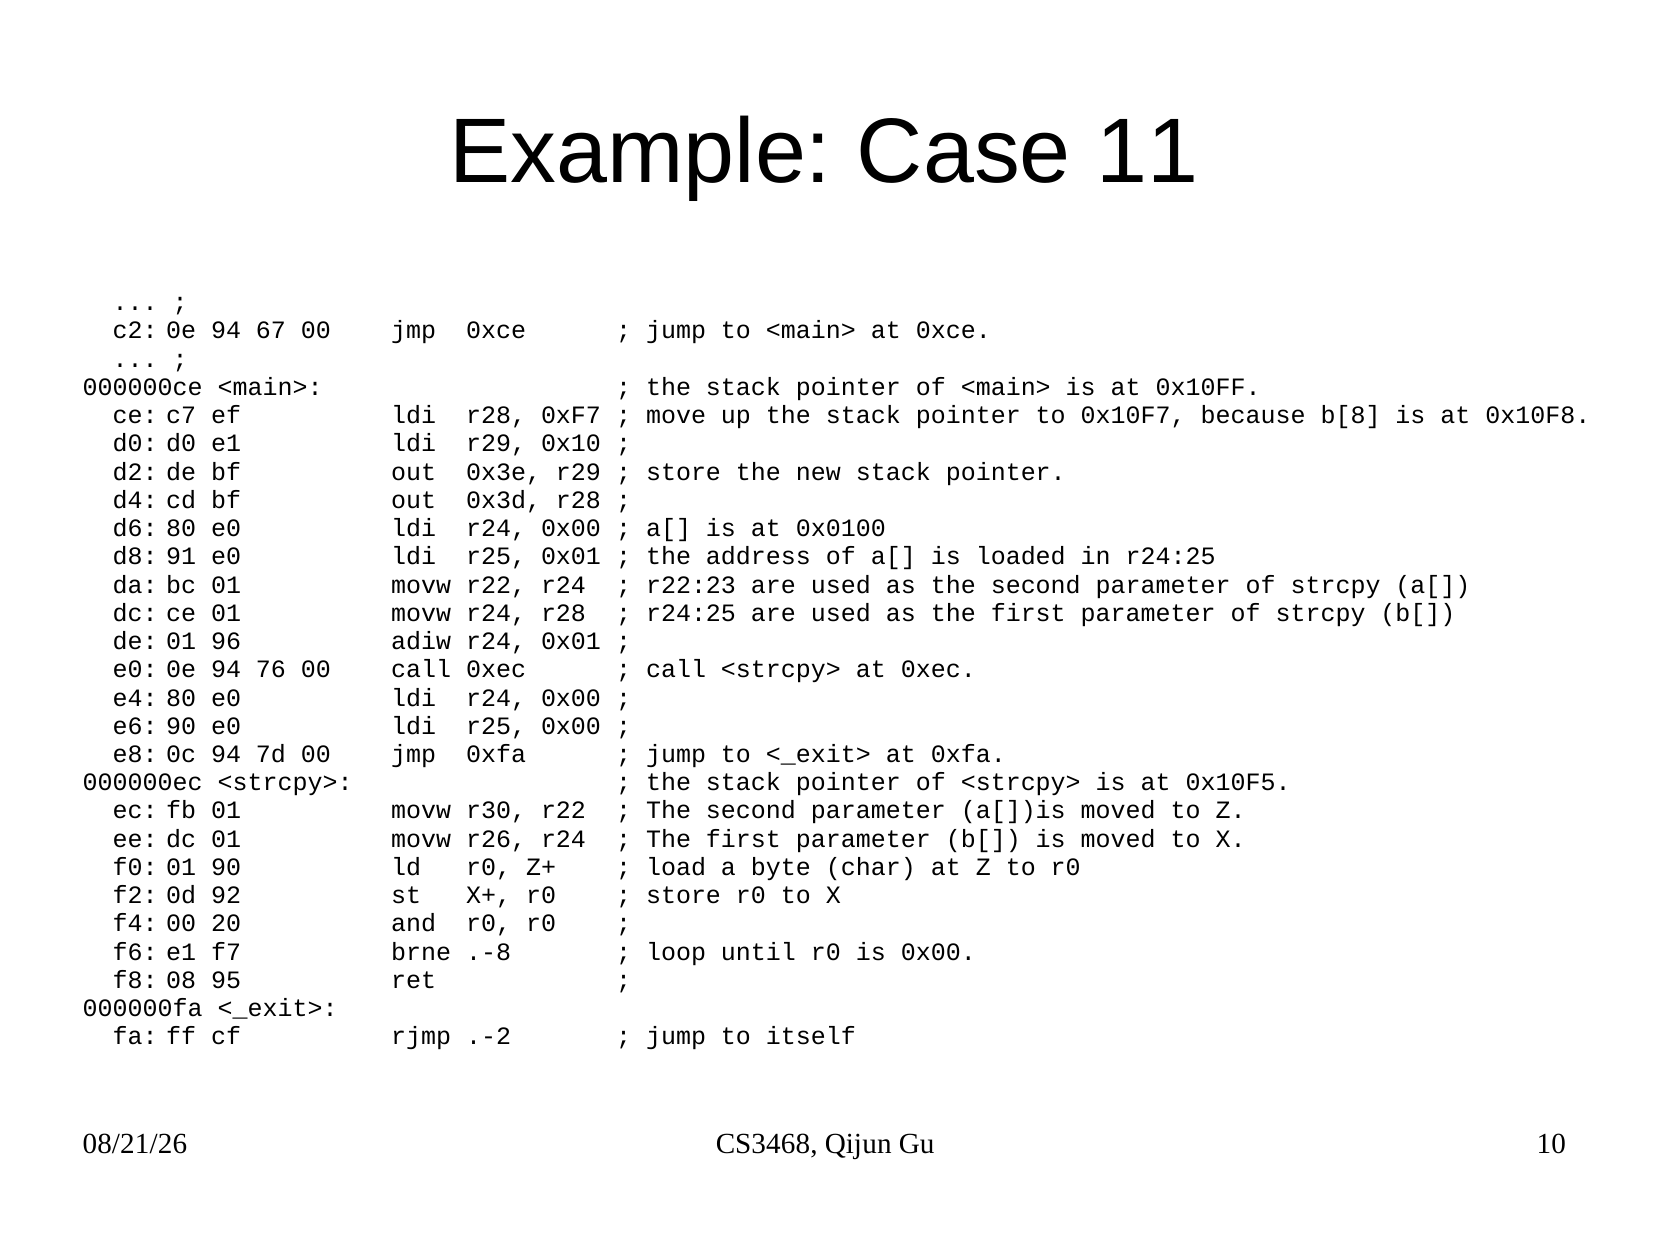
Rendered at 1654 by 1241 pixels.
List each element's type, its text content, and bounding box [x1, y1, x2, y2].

list ... ; c2: 0e 94 67 00 jmp 0xce ; jump to <main> at 0xce. ... ; 000000ce <main>: ; the stack pointer of <main> is at 0x10FF. ce: c7 ef ldi r28, 0xF7 ; move up the stack pointer to 0x10F7, because b[8] is at 0x10F8. d0: d0 e1 ldi r29, 0x10 ; d2: de bf out 0x3e, r29 ; store the new stack pointer. d4: cd bf out 0x3d, r28 ; d6: 80 e0 ldi r24, 0x00 ; a[] is at 0x0100 d8: 91 e0 ldi r25, 0x01 ; the address of a[] is loaded in r24:25 da: bc 01 movw r22, r24 ; r22:23 are used as the second parameter of strcpy (a[]) dc: ce 01 movw r24, r28 ; r24:25 are used as the first parameter of strcpy (b[]) de: 01 96 adiw r24, 0x01 ; e0: 0e 94 76 00 call 0xec ; call <strcpy> at 0xec. e4: 80 e0 ldi r24, 0x00 ; e6: 90 e0 ldi r25, 0x00 ; e8: 0c 94 7d 00 jmp 0xfa ; jump to <_exit> at 0xfa. 000000ec <strcpy>: ; the stack pointer of <strcpy> is at 0x10F5. ec: fb 01 movw r30, r22 ; The second parameter (a[])is moved to Z. ee: dc 01 movw r26, r24 ; The first parameter (b[]) is moved to X. f0: 01 90 ld r0, Z+ ; load a byte (char) at Z to r0 f2: 0d 92 st X+, r0 ; store r0 to X f4: 00 20 and r0, r0 ; f6: e1 f7 brne .-8 ; loop until r0 is 0x00. f8: 08 95 ret ; 000000fa <_exit>: fa: ff cf rjmp .-2 ; jump to itself [82, 290, 1613, 1105]
title Example: Case 11 [82, 49, 1567, 253]
